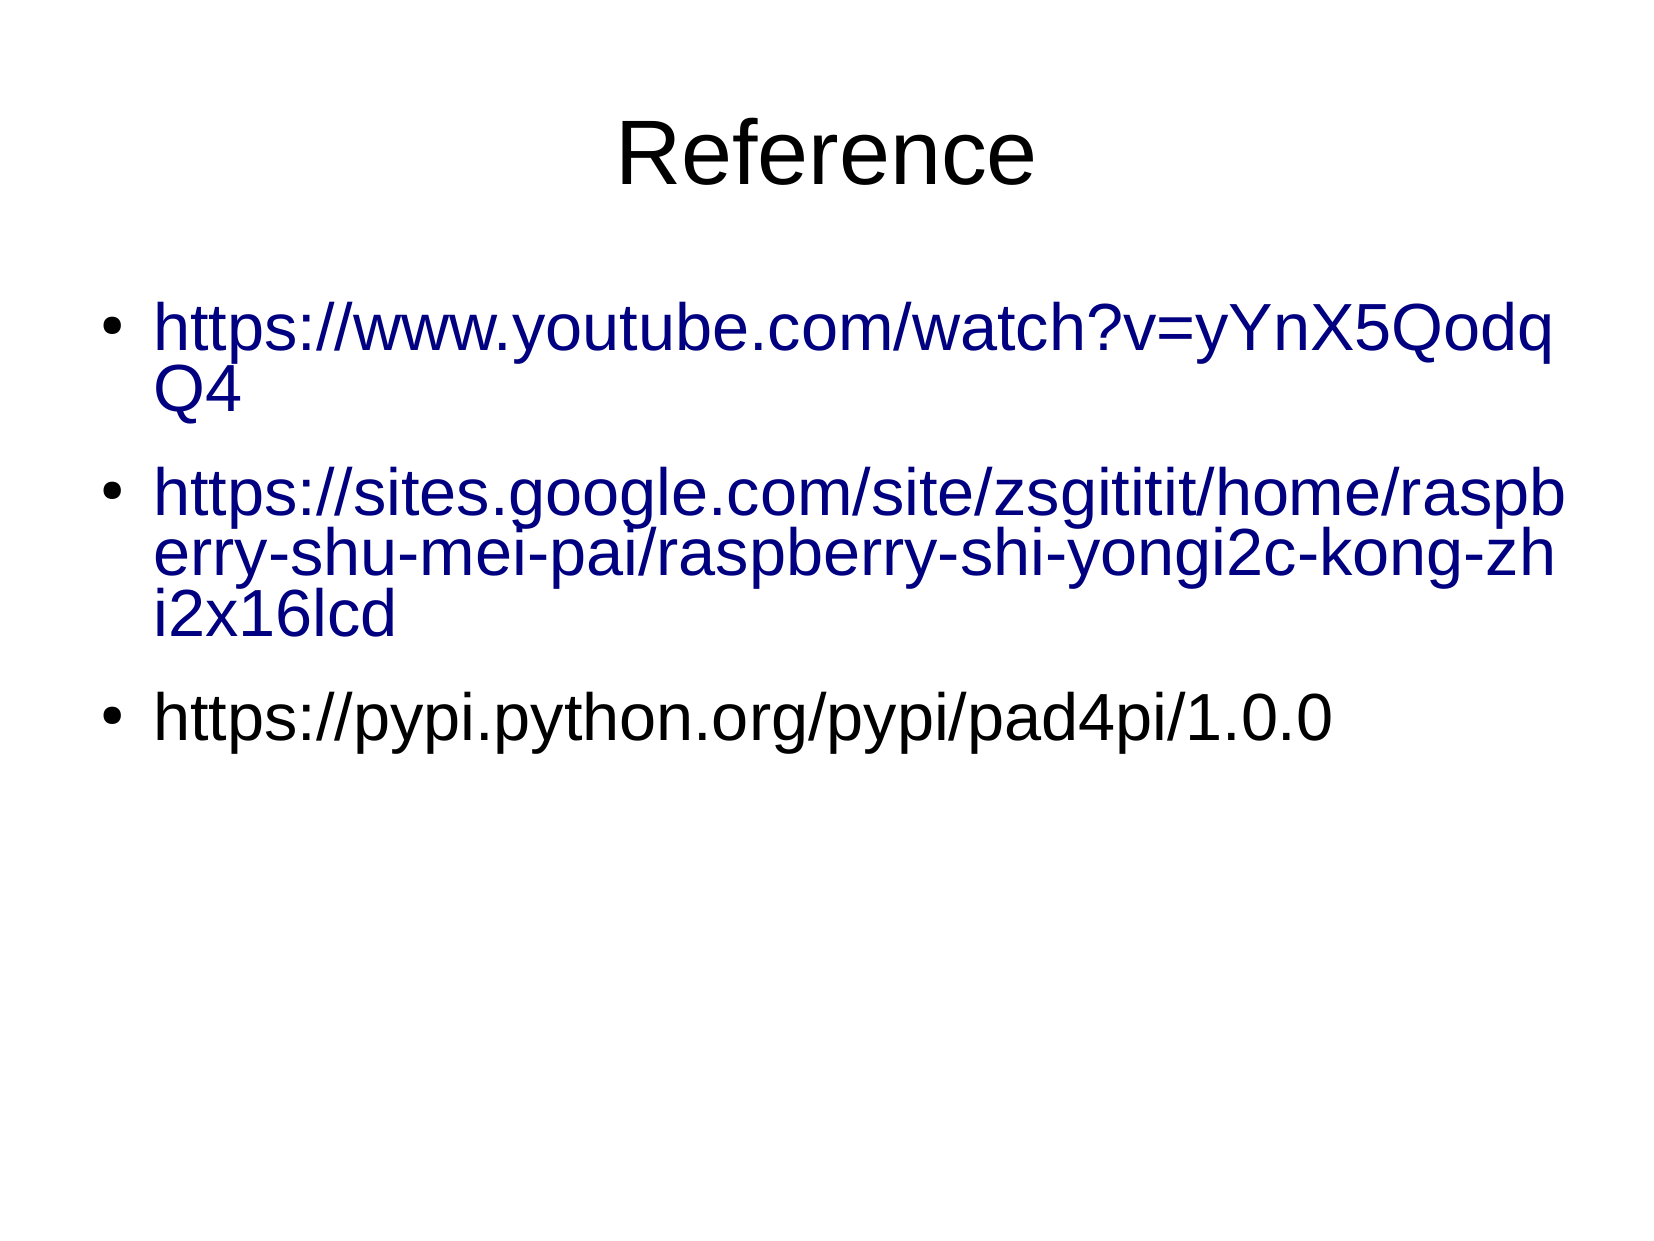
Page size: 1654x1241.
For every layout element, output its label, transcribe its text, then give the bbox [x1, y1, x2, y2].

title Reference [82, 49, 1571, 257]
list https://www.youtube.com/watch?v=yYnX5QodqQ4 https://sites.google.com/site/zsgititit/home/raspberry-shu-mei-pai/raspberry-shi-yongi2c-kong-zhi2x16lcd https://pypi.python.org/pypi/pad4pi/1.0.0 [82, 290, 1571, 1010]
